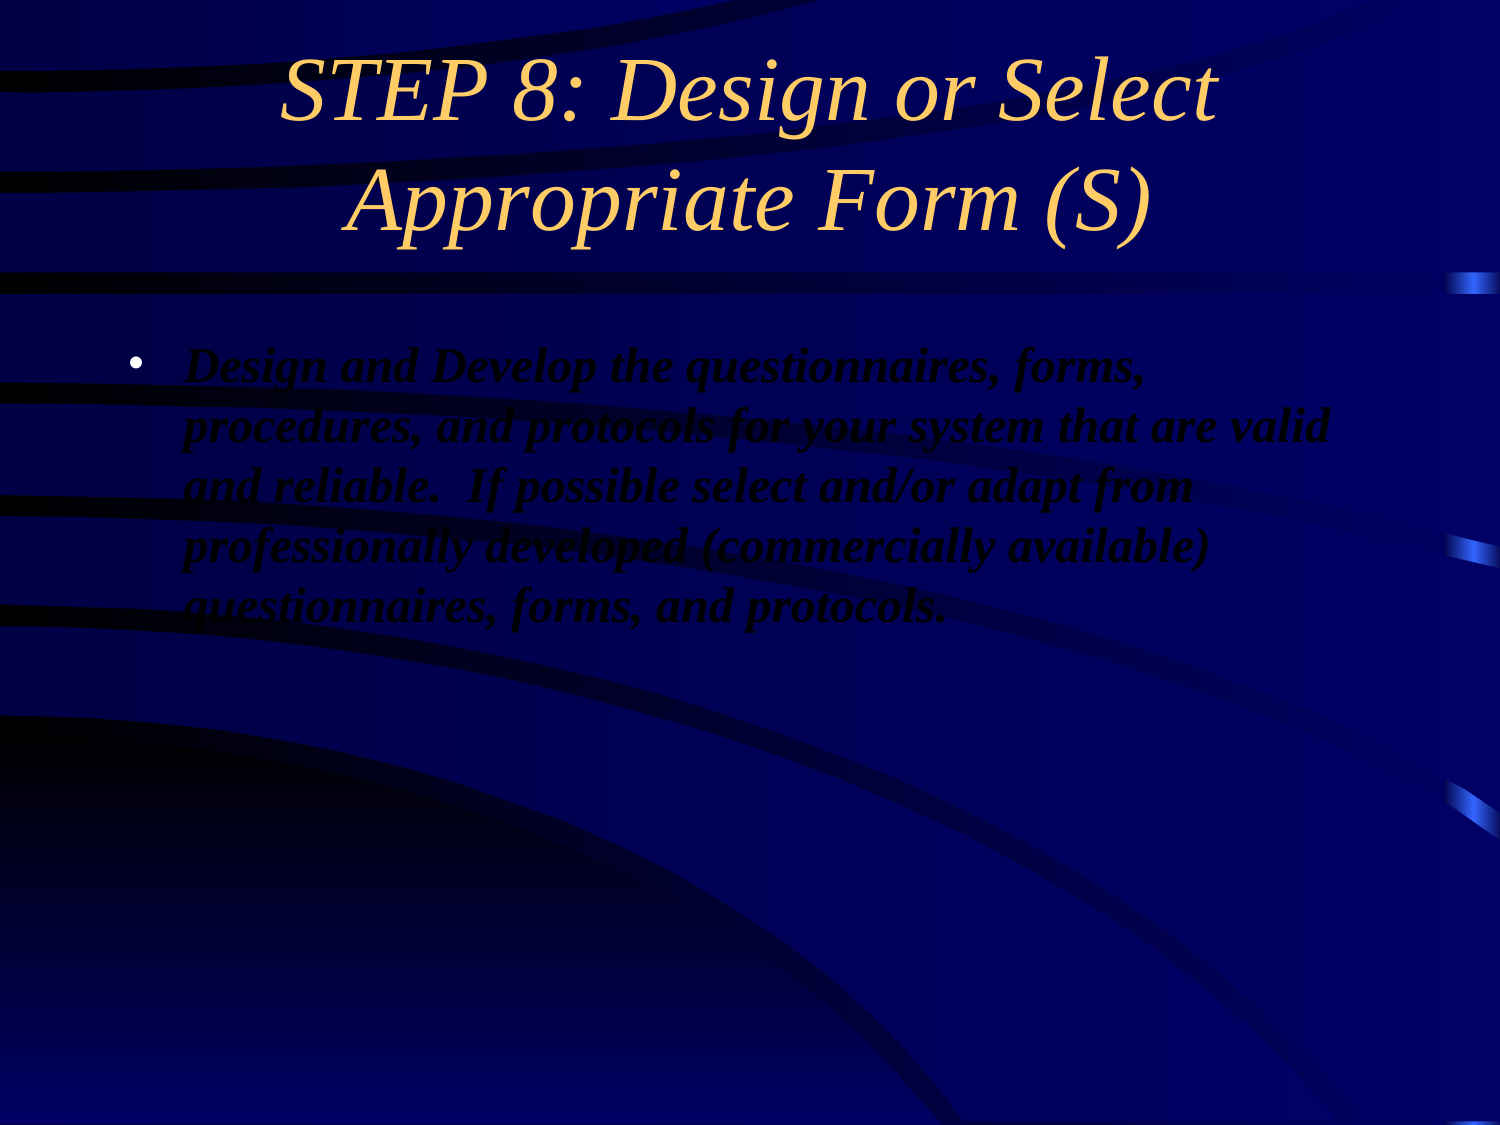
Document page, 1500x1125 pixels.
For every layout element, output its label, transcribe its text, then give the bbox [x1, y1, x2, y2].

title STEP 8: Design or Select Appropriate Form (S) [112, 99, 1388, 288]
list Design and Develop the questionnaires, forms, procedures, and protocols for your system that are valid and reliable. If possible select and/or adapt from professionally developed (commercially available) questionnaires, forms, and protocols. [112, 324, 1388, 1000]
